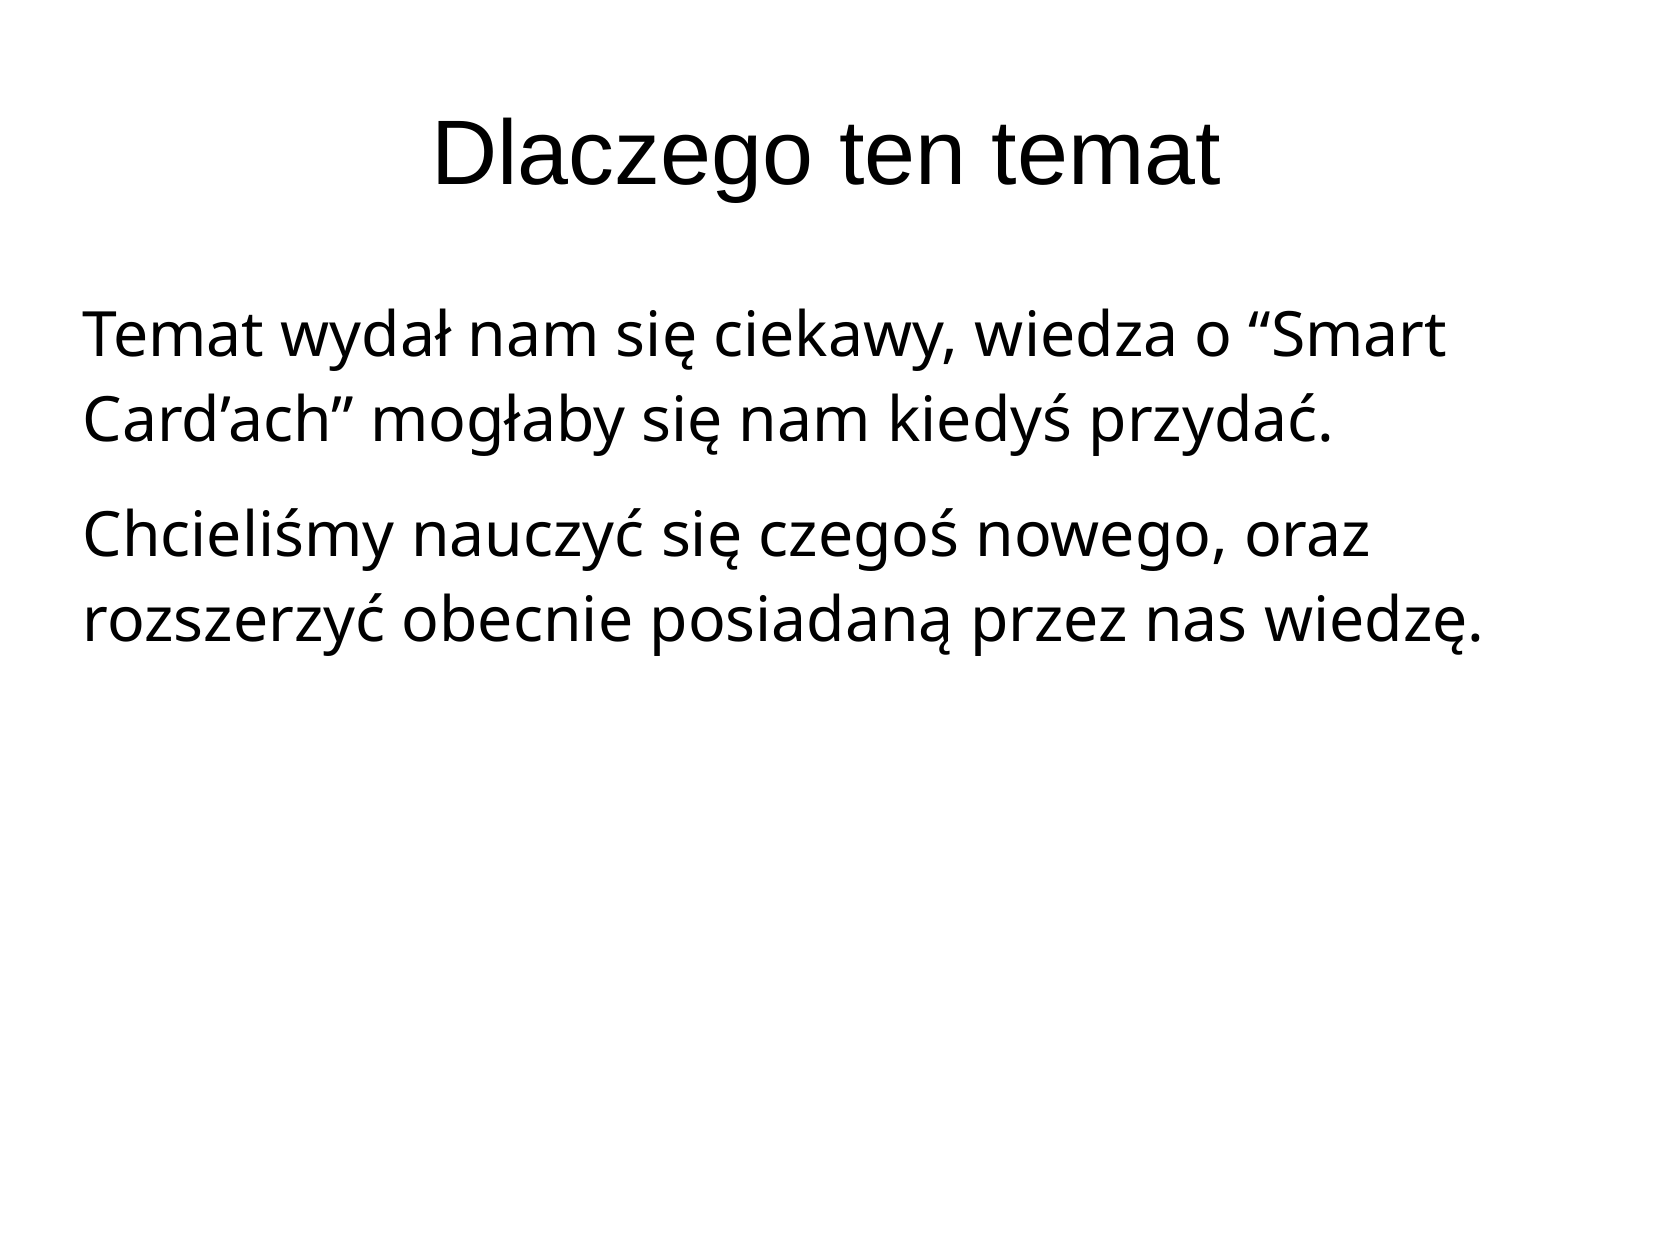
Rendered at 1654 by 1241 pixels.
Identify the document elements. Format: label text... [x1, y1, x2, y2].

list Temat wydał nam się ciekawy, wiedza o “Smart Card’ach” mogłaby się nam kiedyś przydać. Chcieliśmy nauczyć się czegoś nowego, oraz rozszerzyć obecnie posiadaną przez nas wiedzę. [82, 290, 1571, 1109]
title Dlaczego ten temat [82, 49, 1571, 257]
